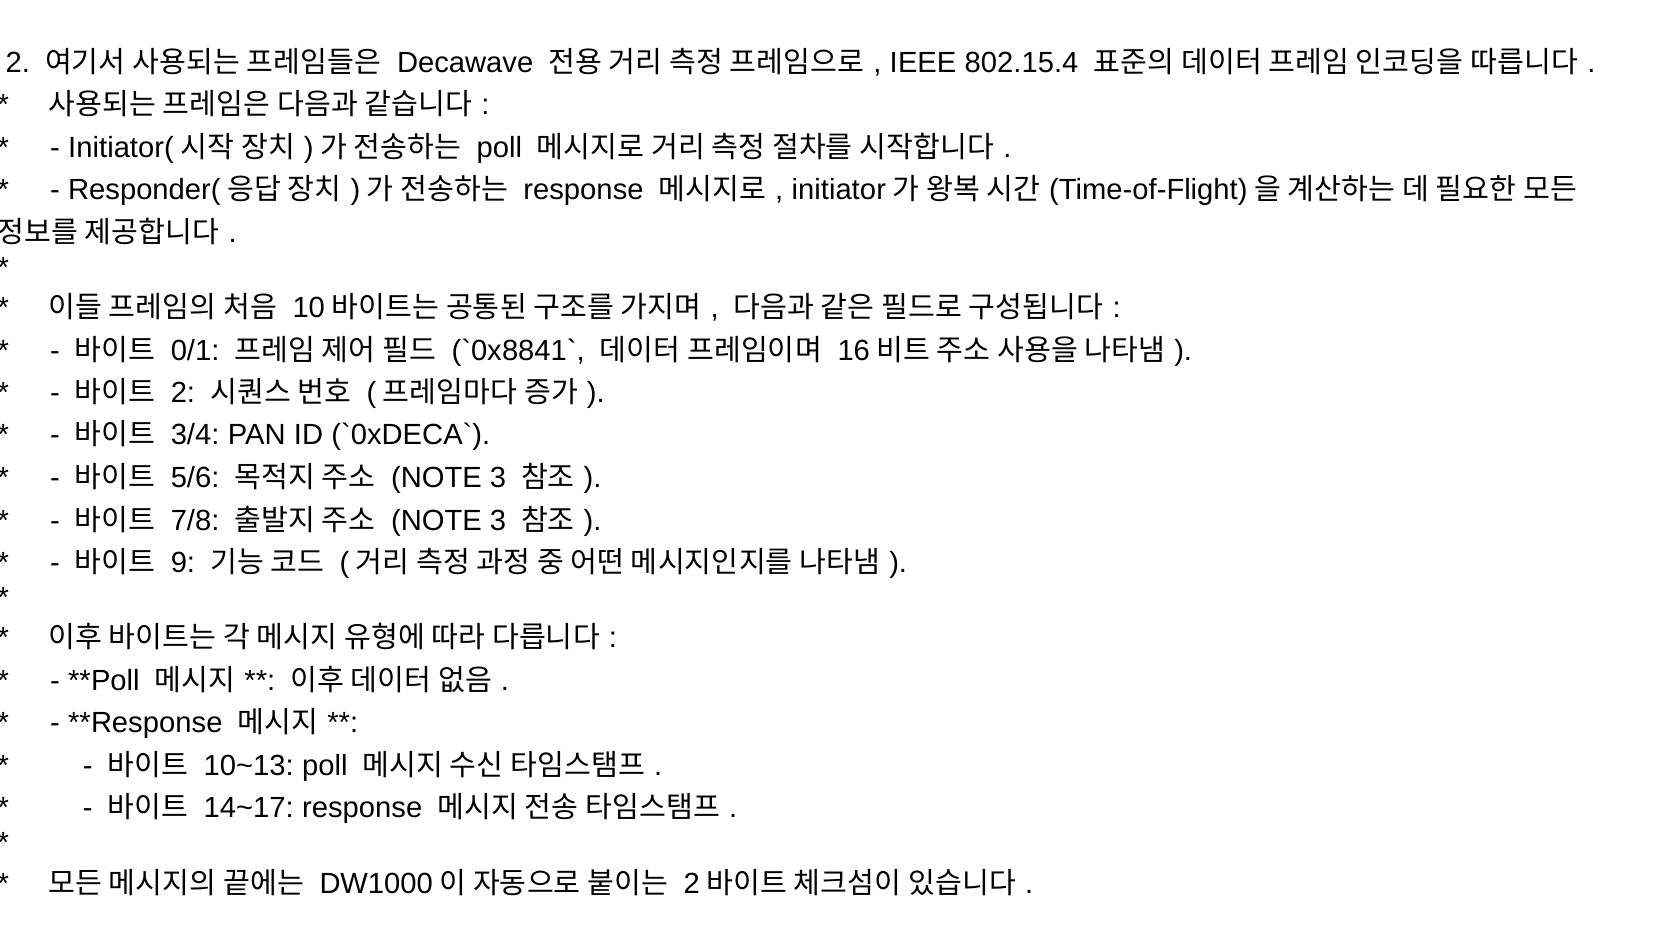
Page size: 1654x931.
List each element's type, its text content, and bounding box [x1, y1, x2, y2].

text_box 2. 여기서 사용되는 프레임들은 Decawave 전용 거리 측정 프레임으로, IEEE 802.15.4 표준의 데이터 프레임 인코딩을 따릅니다. * 사용되는 프레임은 다음과 같습니다: * - Initiator(시작 장치)가 전송하는 poll 메시지로 거리 측정 절차를 시작합니다. * - Responder(응답 장치)가 전송하는 response 메시지로, initiator가 왕복 시간(Time-of-Flight)을 계산하는 데 필요한 모든 정보를 제공합니다. * * 이들 프레임의 처음 10바이트는 공통된 구조를 가지며, 다음과 같은 필드로 구성됩니다: * - 바이트 0/1: 프레임 제어 필드 (`0x8841`, 데이터 프레임이며 16비트 주소 사용을 나타냄). * - 바이트 2: 시퀀스 번호 (프레임마다 증가). * - 바이트 3/4: PAN ID (`0xDECA`). * - 바이트 5/6: 목적지 주소 (NOTE 3 참조). * - 바이트 7/8: 출발지 주소 (NOTE 3 참조). * - 바이트 9: 기능 코드 (거리 측정 과정 중 어떤 메시지인지를 나타냄). * * 이후 바이트는 각 메시지 유형에 따라 다릅니다: * - **Poll 메시지**: 이후 데이터 없음. * - **Response 메시지**: * - 바이트 10~13: poll 메시지 수신 타임스탬프. * - 바이트 14~17: response 메시지 전송 타임스탬프. * * 모든 메시지의 끝에는 DW1000이 자동으로 붙이는 2바이트 체크섬이 있습니다. [0, 30, 1654, 910]
